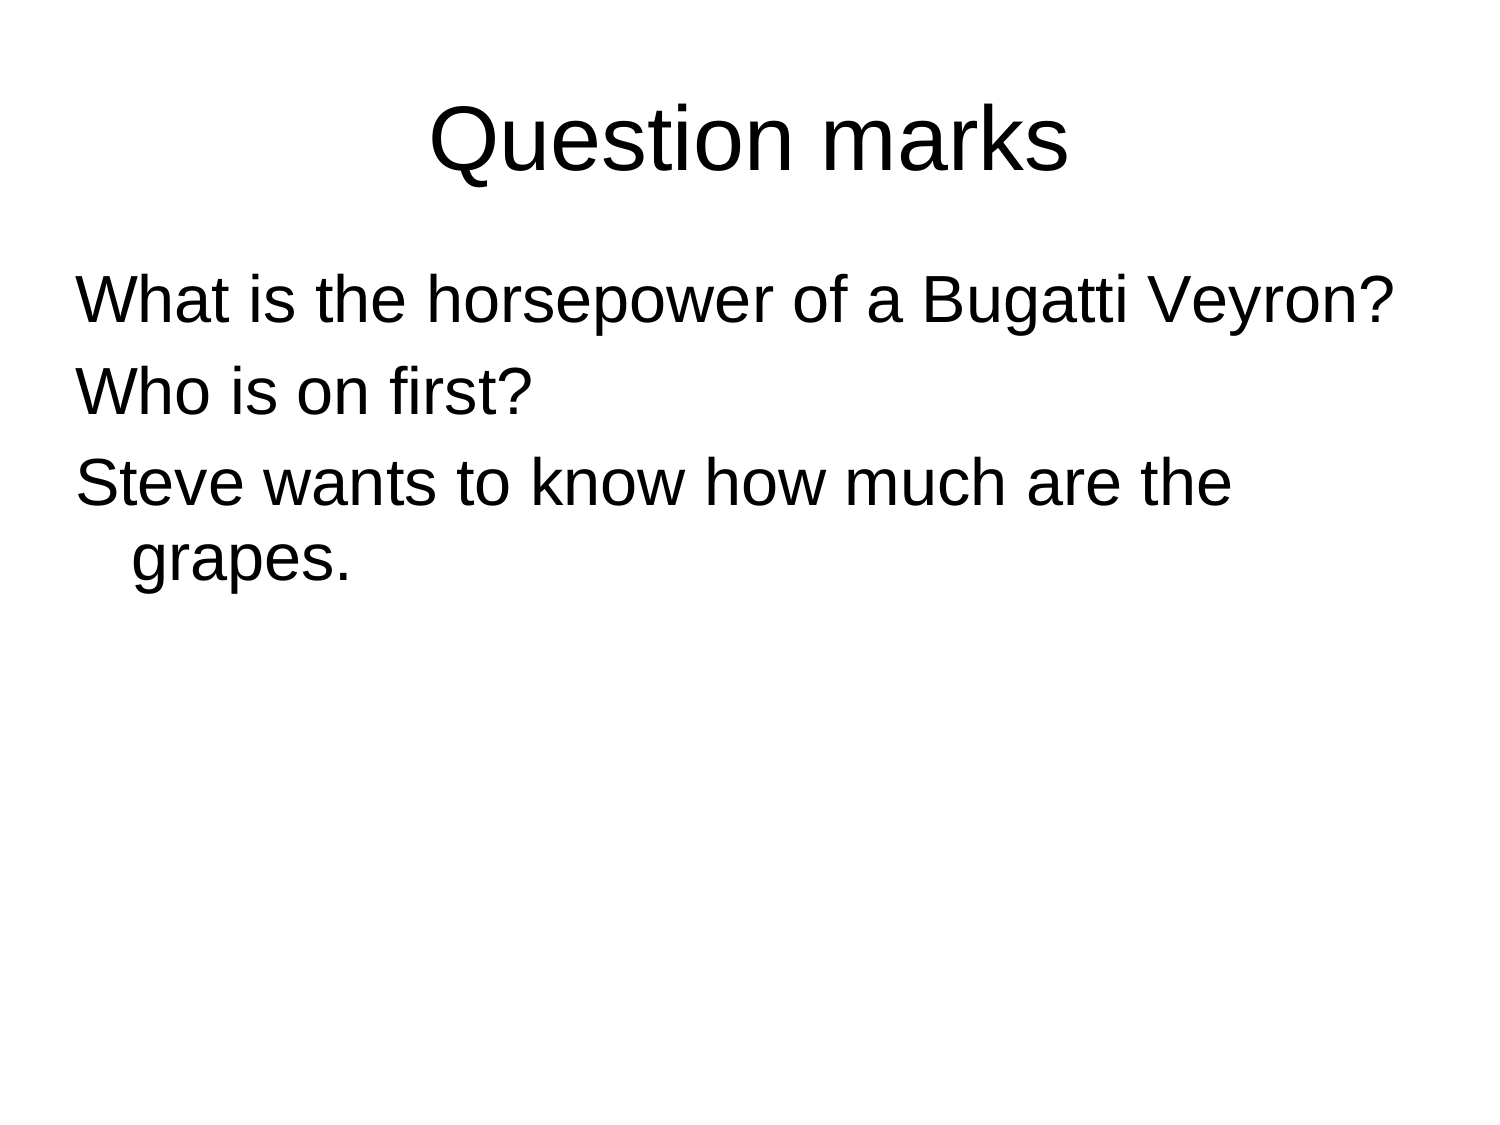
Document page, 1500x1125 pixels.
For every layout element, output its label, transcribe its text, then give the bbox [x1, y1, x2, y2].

list What is the horsepower of a Bugatti Veyron? Who is on first? Steve wants to know how much are the grapes. [75, 262, 1426, 1006]
title Question marks [75, 45, 1426, 233]
